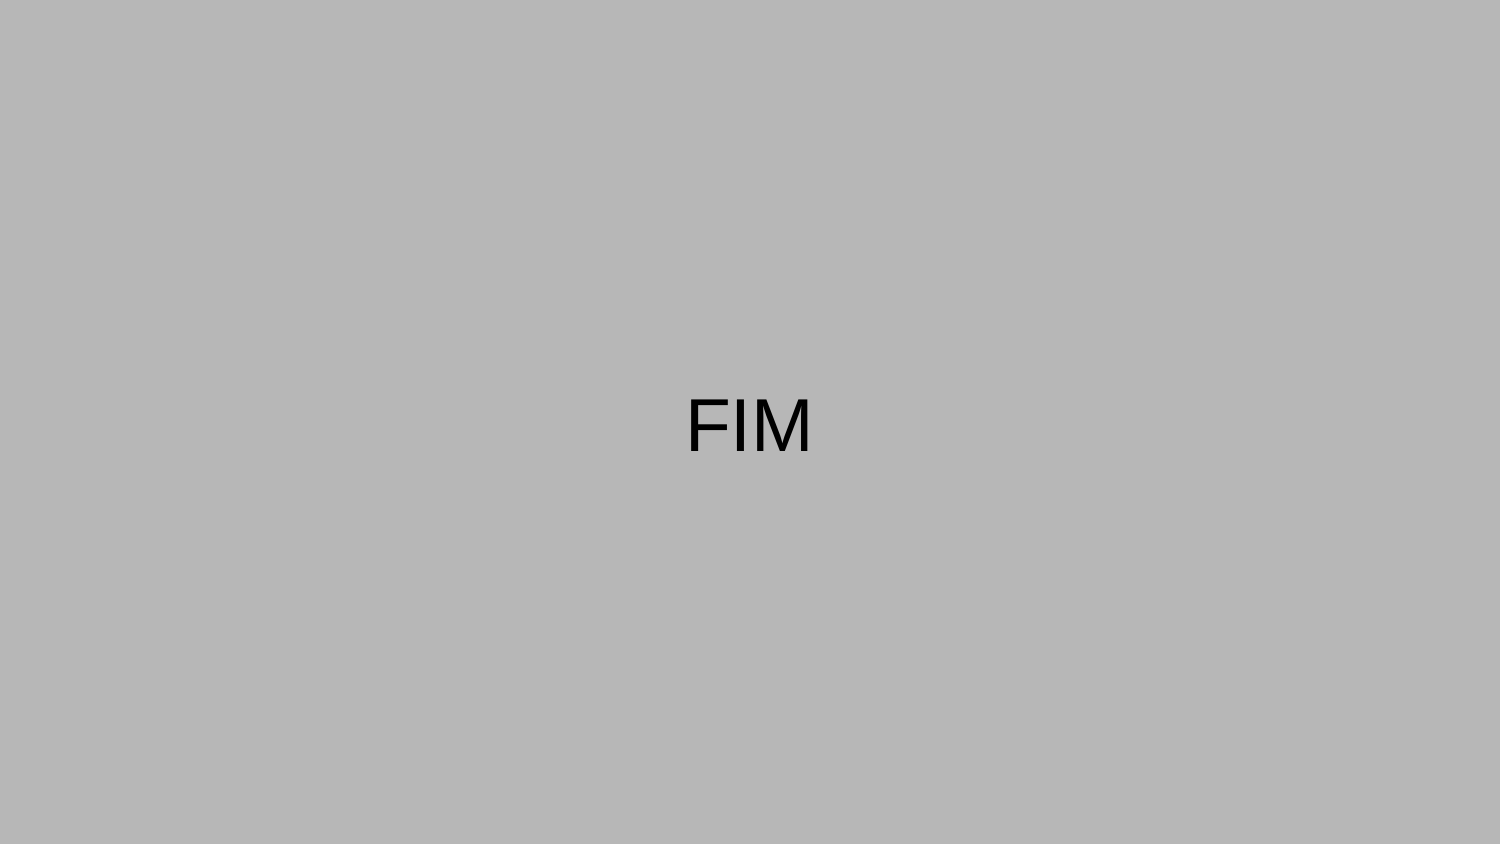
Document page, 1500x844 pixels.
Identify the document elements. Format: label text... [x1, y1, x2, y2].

title FIM [51, 352, 1449, 491]
